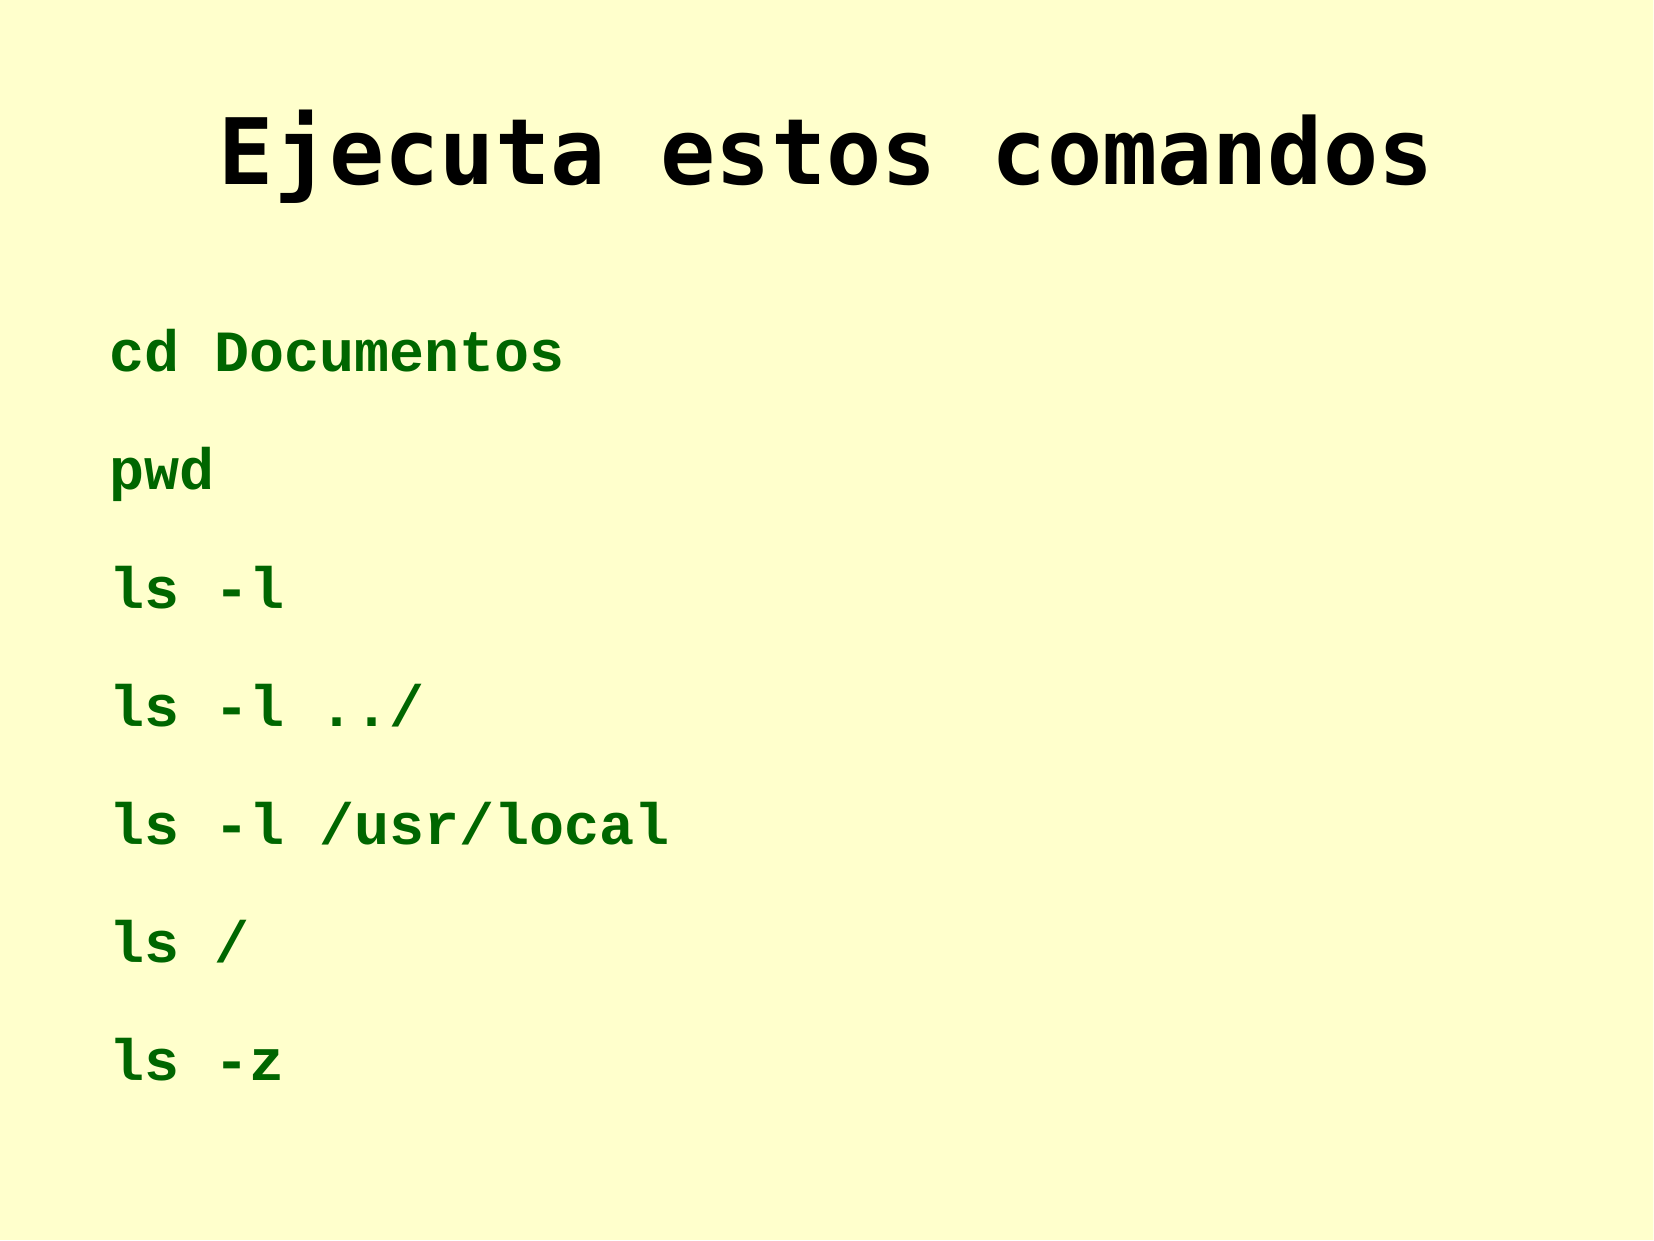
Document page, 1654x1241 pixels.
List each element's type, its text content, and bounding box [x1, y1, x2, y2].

text_box ls -l ../ [94, 670, 1548, 788]
title Ejecuta estos comandos [82, 49, 1571, 257]
text_box ls / [94, 906, 1548, 1024]
text_box ls -l /usr/local [94, 788, 1548, 906]
text_box cd Documentos [94, 316, 1548, 434]
text_box ls -l [94, 556, 1548, 670]
text_box pwd [94, 434, 1548, 556]
text_box ls -z [94, 1024, 1548, 1146]
